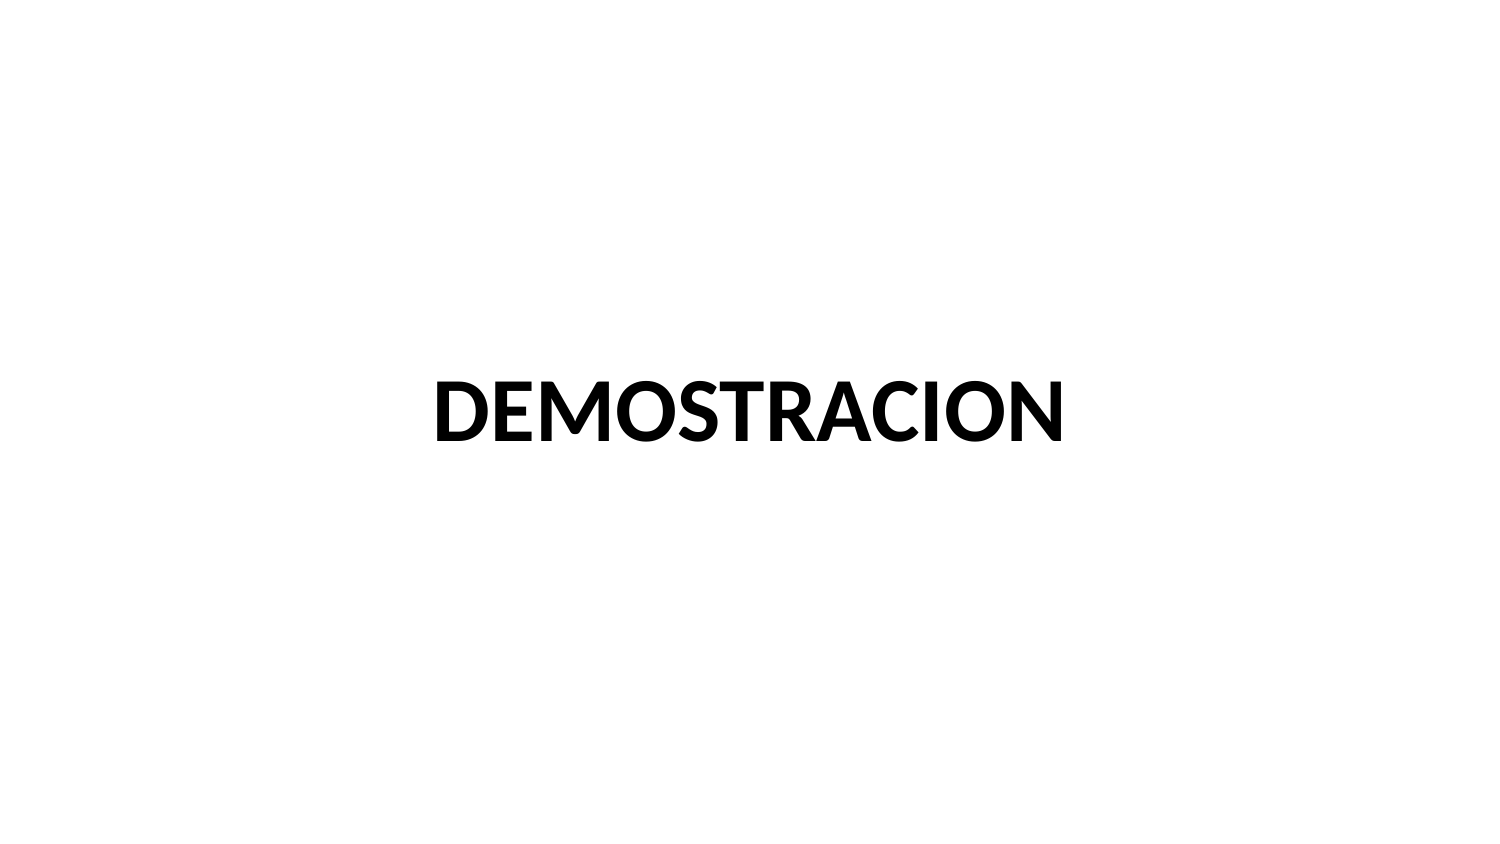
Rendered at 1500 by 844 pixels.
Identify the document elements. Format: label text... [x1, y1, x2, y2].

title DEMOSTRACION [0, 330, 1500, 494]
